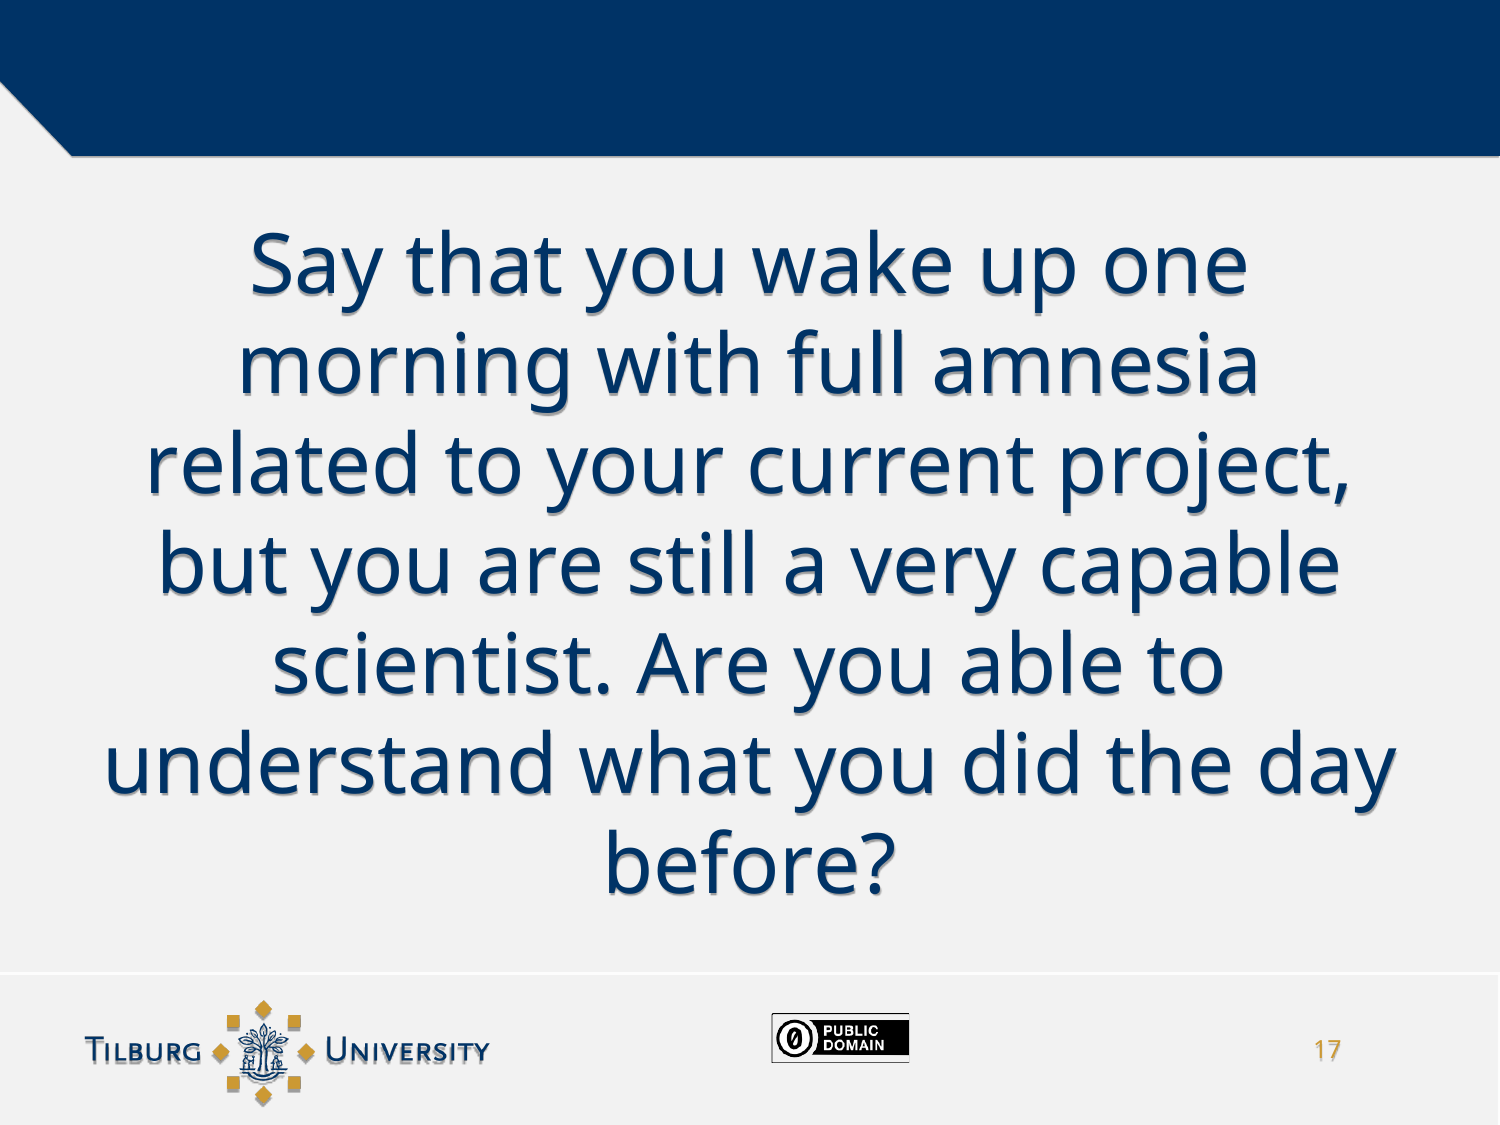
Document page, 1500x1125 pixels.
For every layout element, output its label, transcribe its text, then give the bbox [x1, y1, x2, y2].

text_box Say that you wake up one morning with full amnesia related to your current project, but you are still a very capable scientist. Are you able to understand what you did the day before? [75, 202, 1426, 971]
text_box [1298, 1026, 1426, 1087]
text_box [772, 1014, 909, 1062]
